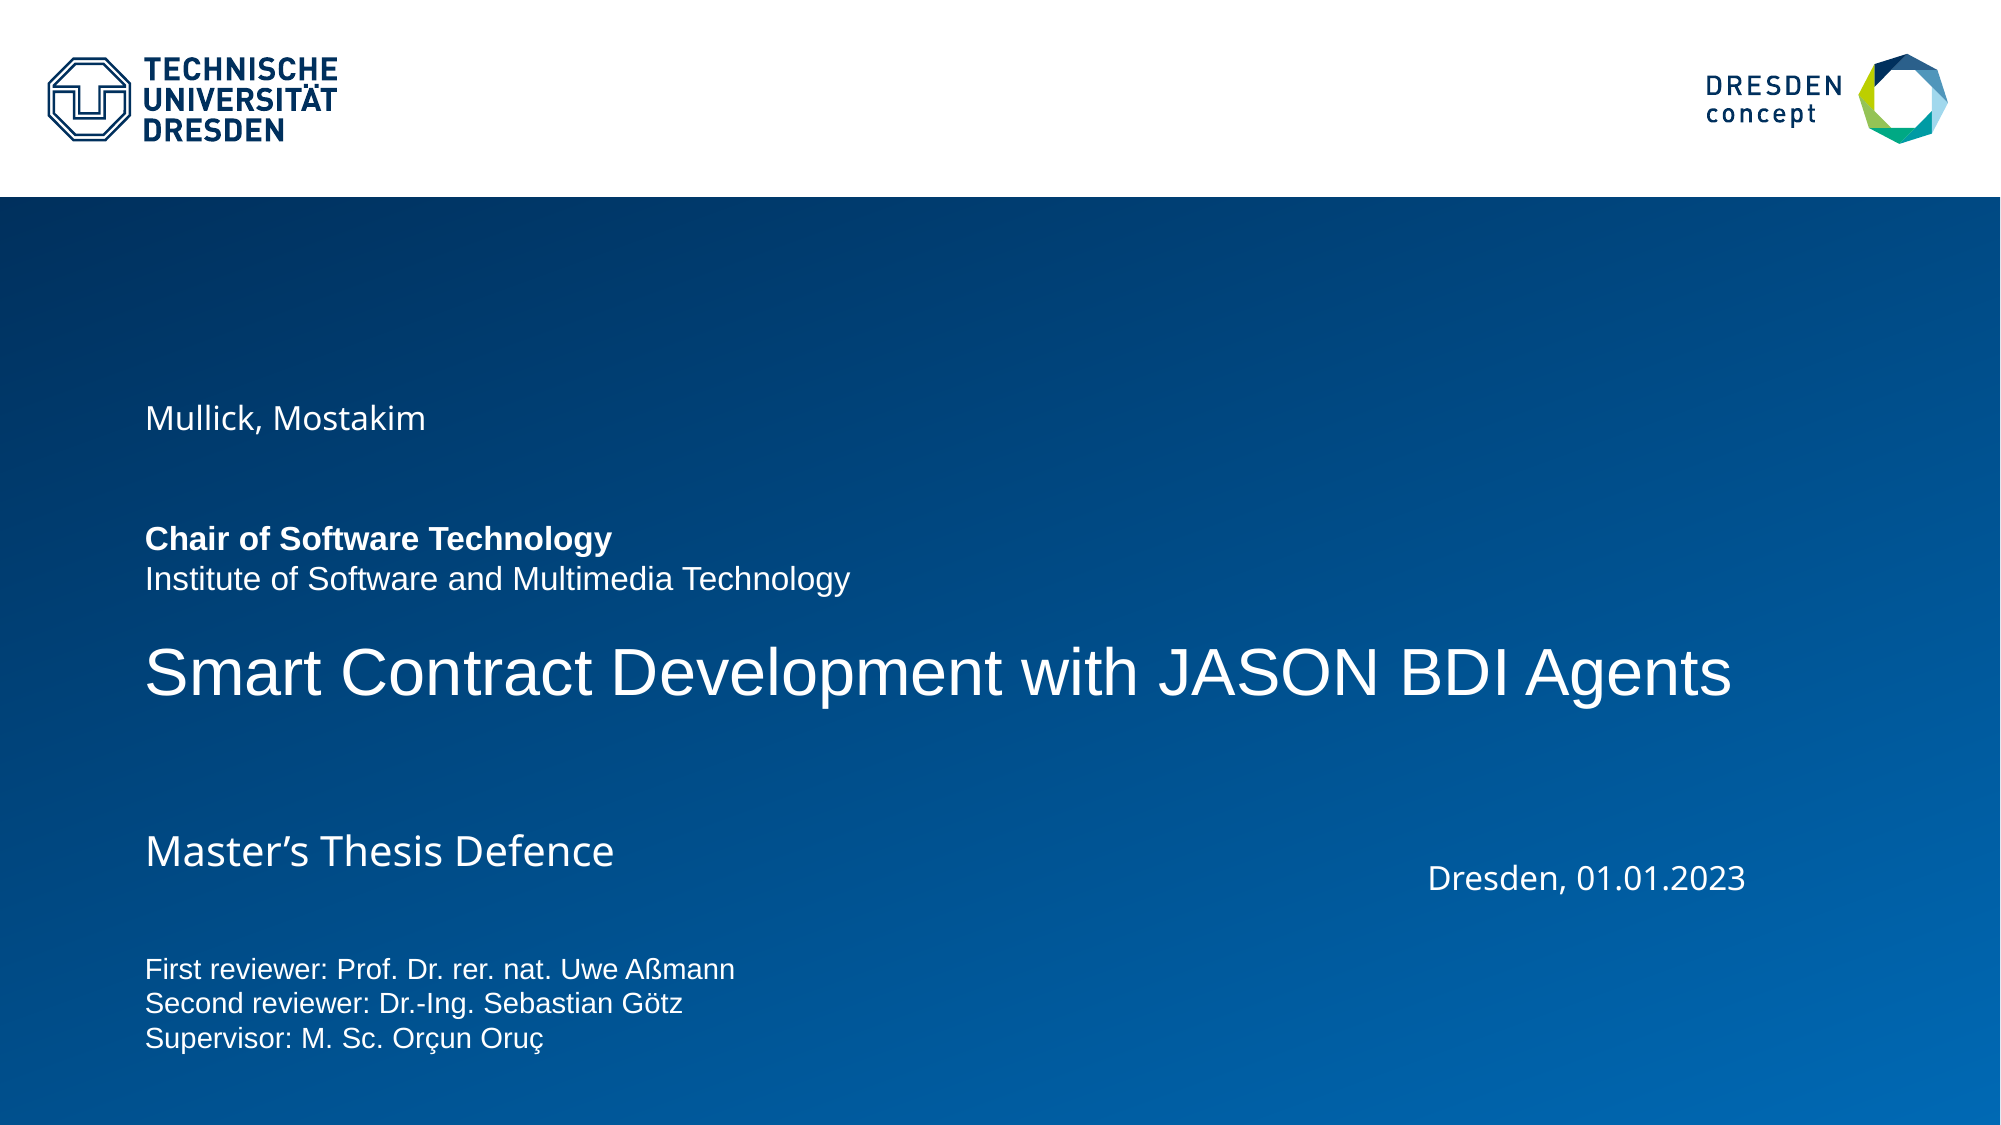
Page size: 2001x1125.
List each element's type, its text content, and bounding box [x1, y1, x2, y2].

list Mullick, Mostakim Chair of Software Technology Institute of Software and Multimedia Technology [144, 397, 859, 600]
subtitle Master’s Thesis Defence First reviewer: Prof. Dr. rer. nat. Uwe Aßmann Second reviewer: Dr.-Ing. Sebastian Götz Supervisor: M. Sc. Orçun Oruç [144, 824, 738, 1125]
title Smart Contract Development with JASON BDI Agents [144, 629, 1749, 711]
list Dresden, 01.01.2023 [1427, 856, 1749, 898]
